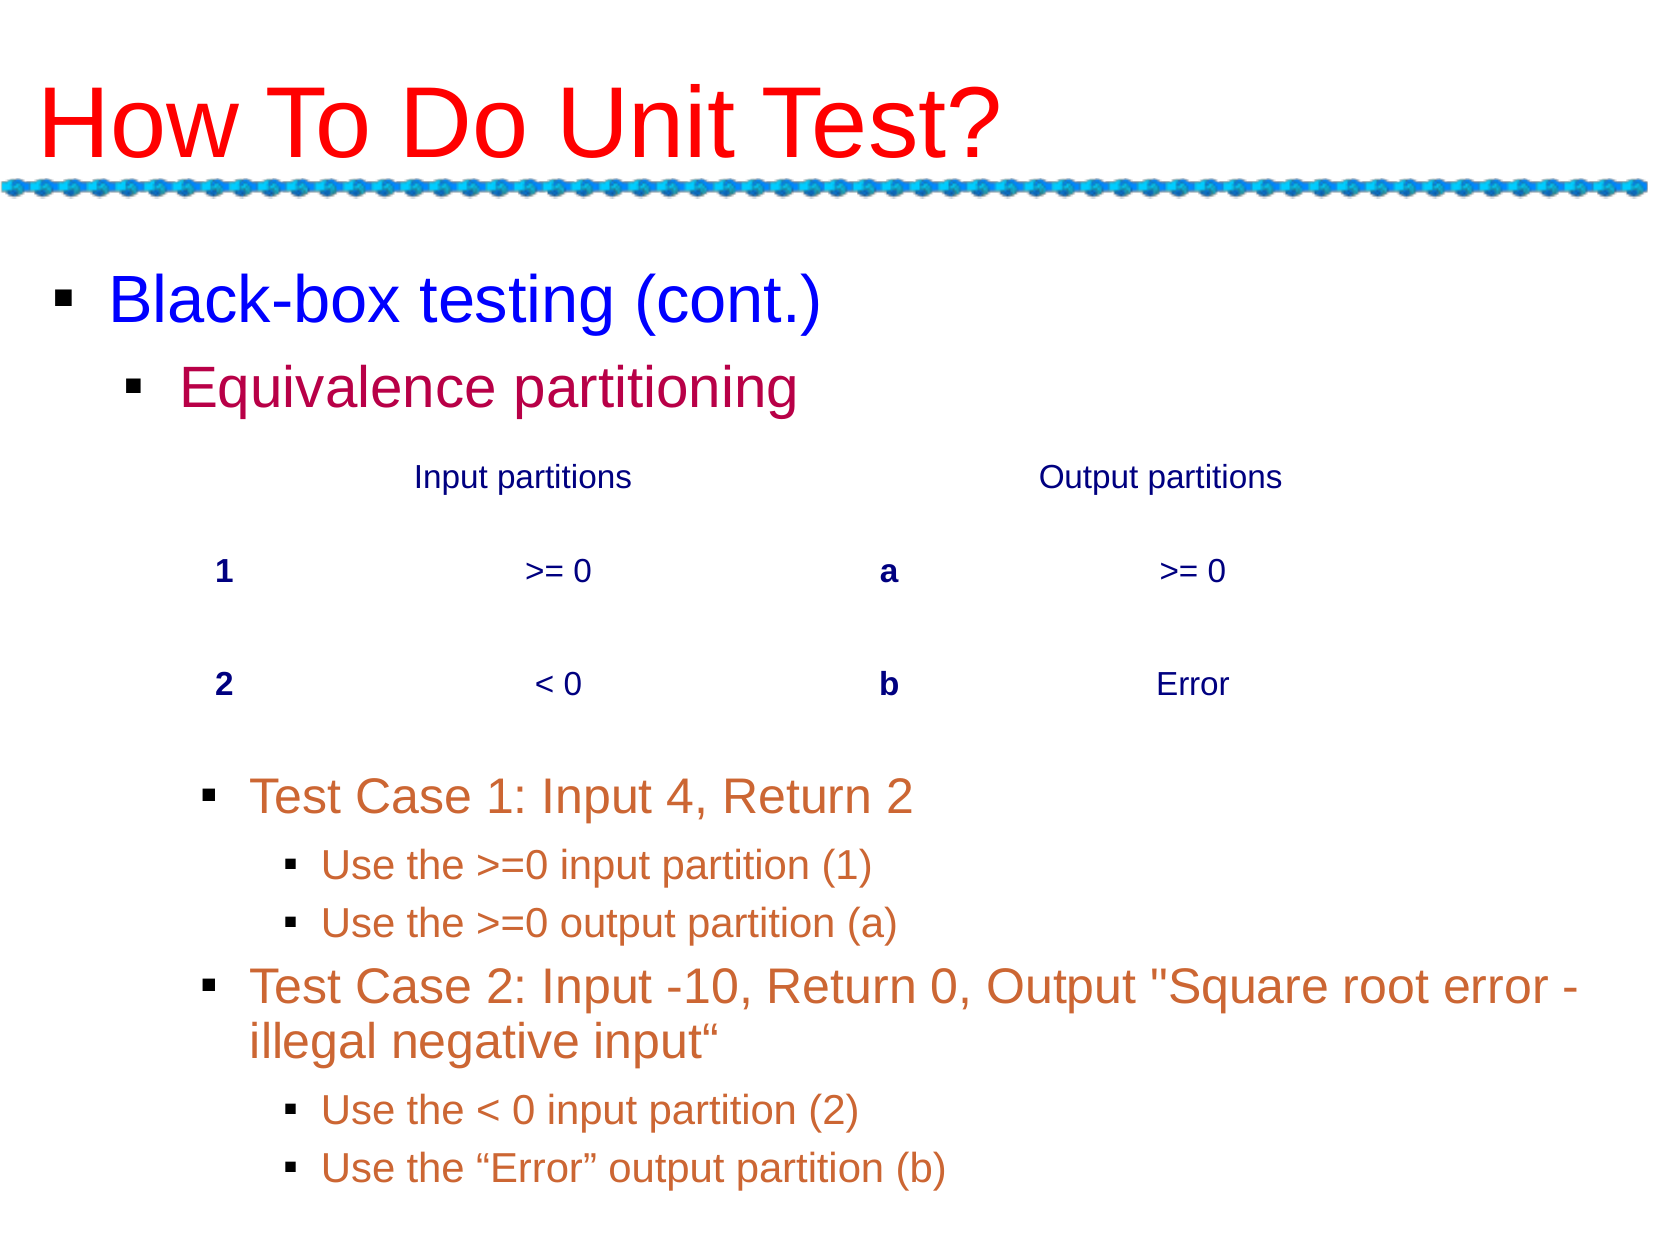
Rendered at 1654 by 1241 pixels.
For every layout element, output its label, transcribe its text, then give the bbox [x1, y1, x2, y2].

table_cell < 0 [260, 621, 857, 746]
table_cell >= 0 [260, 521, 857, 621]
table_cell 2 [189, 621, 260, 746]
table_header Output partitions [857, 432, 1465, 521]
table_header Input partitions [189, 432, 857, 521]
table_cell 1 [189, 521, 260, 621]
list Black-box testing (cont.) Equivalence partitioning Test Case 1: Input 4, Return 2 Use the >=0 input partition (1) Use the >=0 output partition (a) Test Case 2: Input -10, Return 0, Output "Square root error - illegal negative input“ Use the < 0 input partition (2) Use the “Error” output partition (b) [37, 262, 1651, 1241]
table_cell b [857, 621, 921, 746]
table_cell >= 0 [921, 521, 1465, 621]
picture [0, 178, 37, 199]
table_cell a [857, 521, 921, 621]
title How To Do Unit Test? [37, 37, 1651, 207]
table_cell Error [921, 621, 1465, 746]
